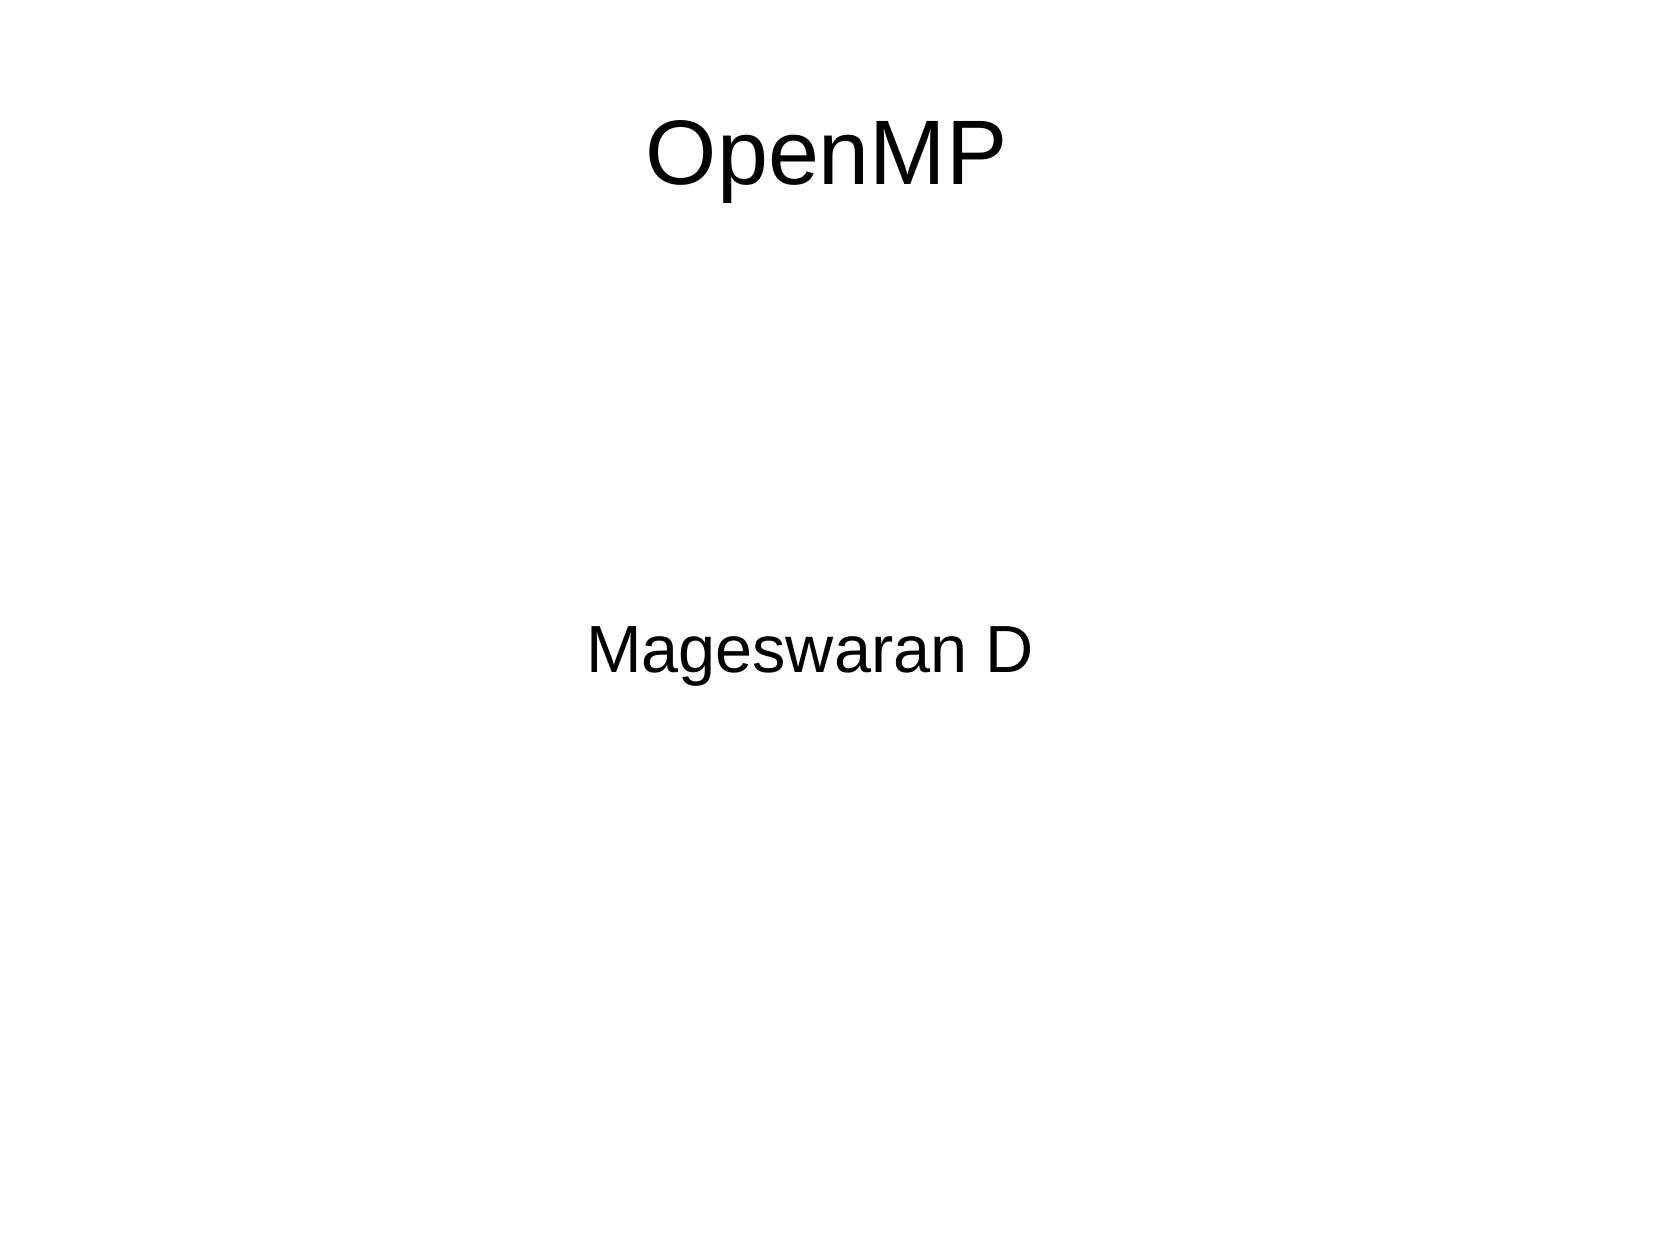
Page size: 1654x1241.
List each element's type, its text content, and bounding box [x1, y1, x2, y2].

title OpenMP [82, 49, 1571, 257]
subtitle Mageswaran D [82, 290, 1538, 1010]
